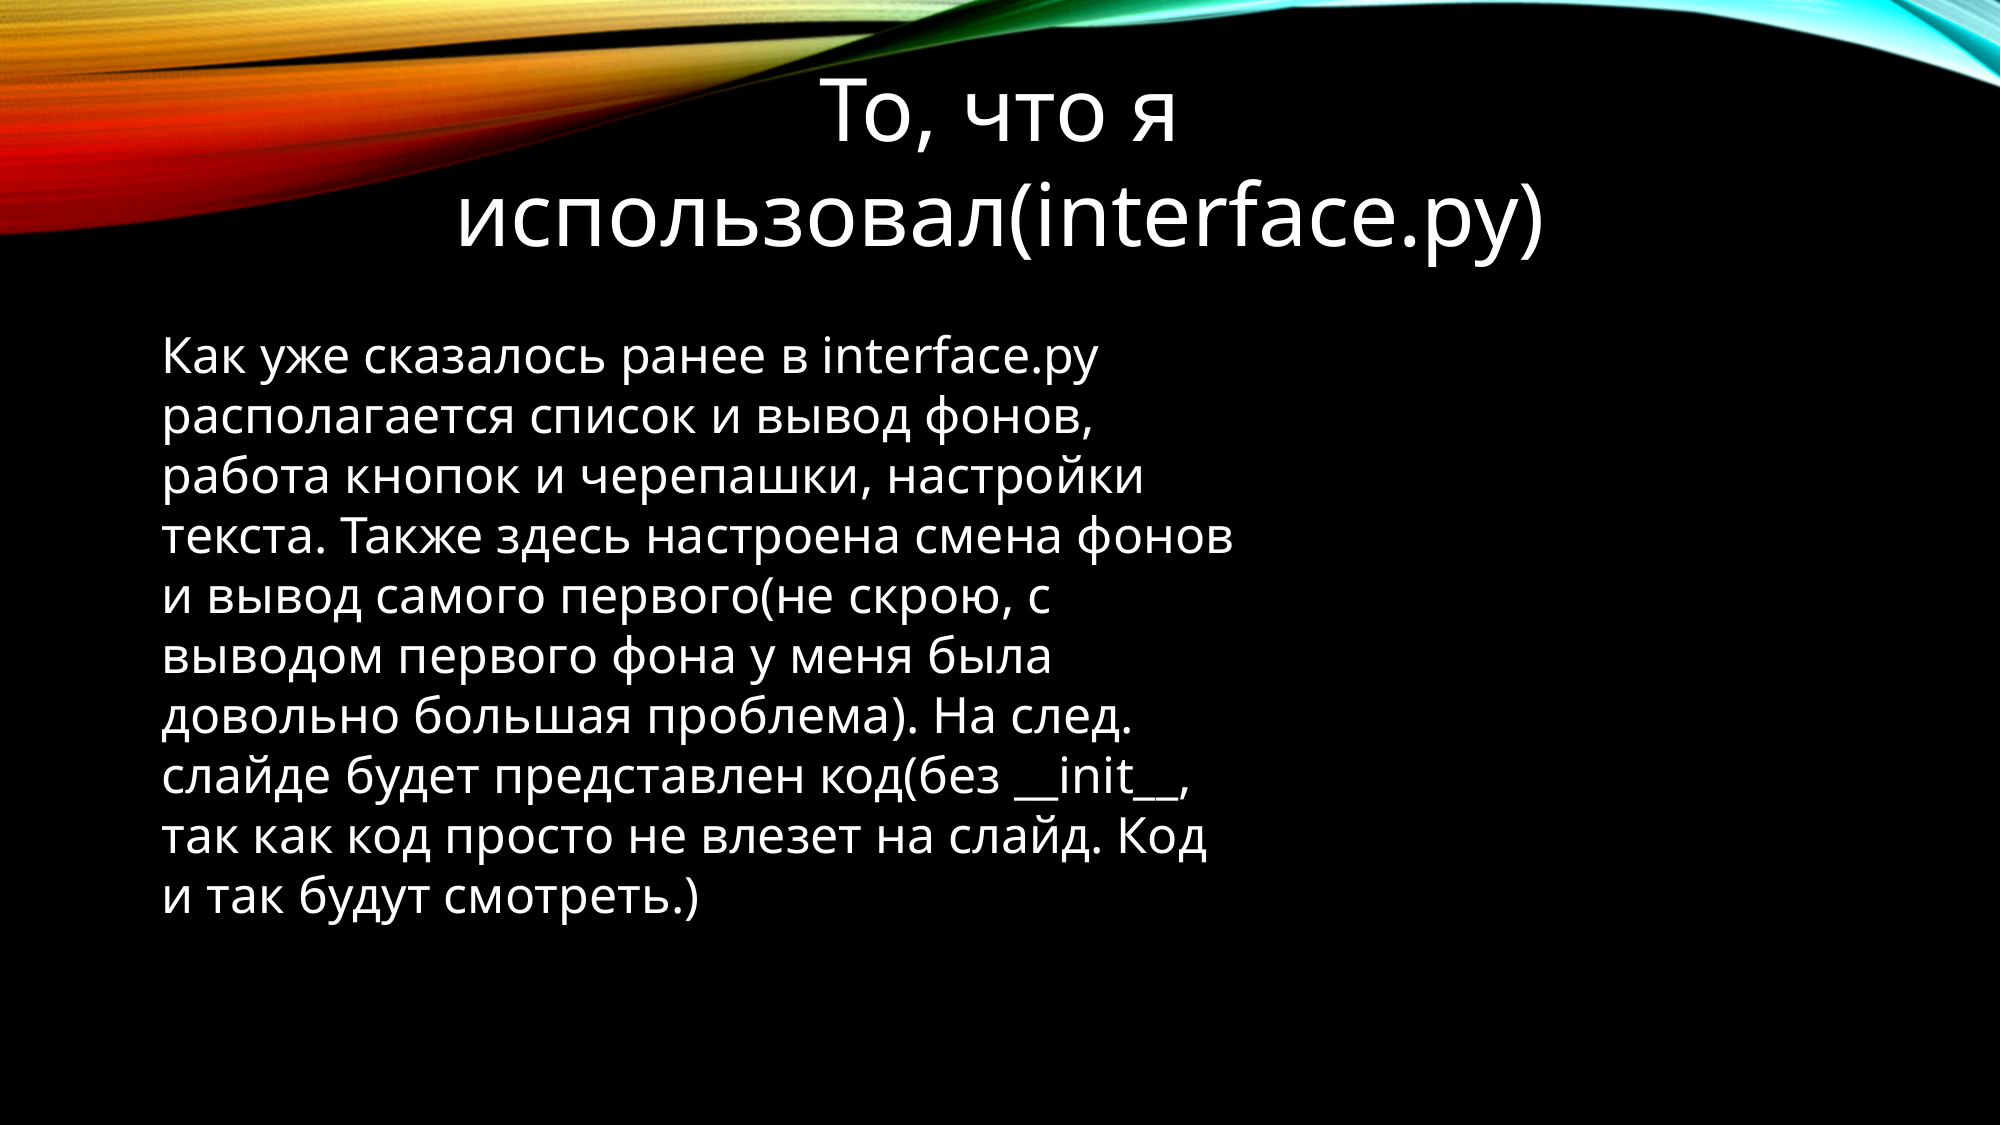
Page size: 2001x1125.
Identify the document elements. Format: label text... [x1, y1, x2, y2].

text_box То, что я использовал(interface.py) [412, 46, 1588, 271]
picture [0, 0, 2000, 237]
text_box Как уже сказалось ранее в interface.py располагается список и вывод фонов, работа кнопок и черепашки, настройки текста. Также здесь настроена смена фонов и вывод самого первого(не скрою, с выводом первого фона у меня была довольно большая проблема). На след. слайде будет представлен код(без __init__, так как код просто не влезет на слайд. Код и так будут смотреть.) [146, 316, 1263, 931]
